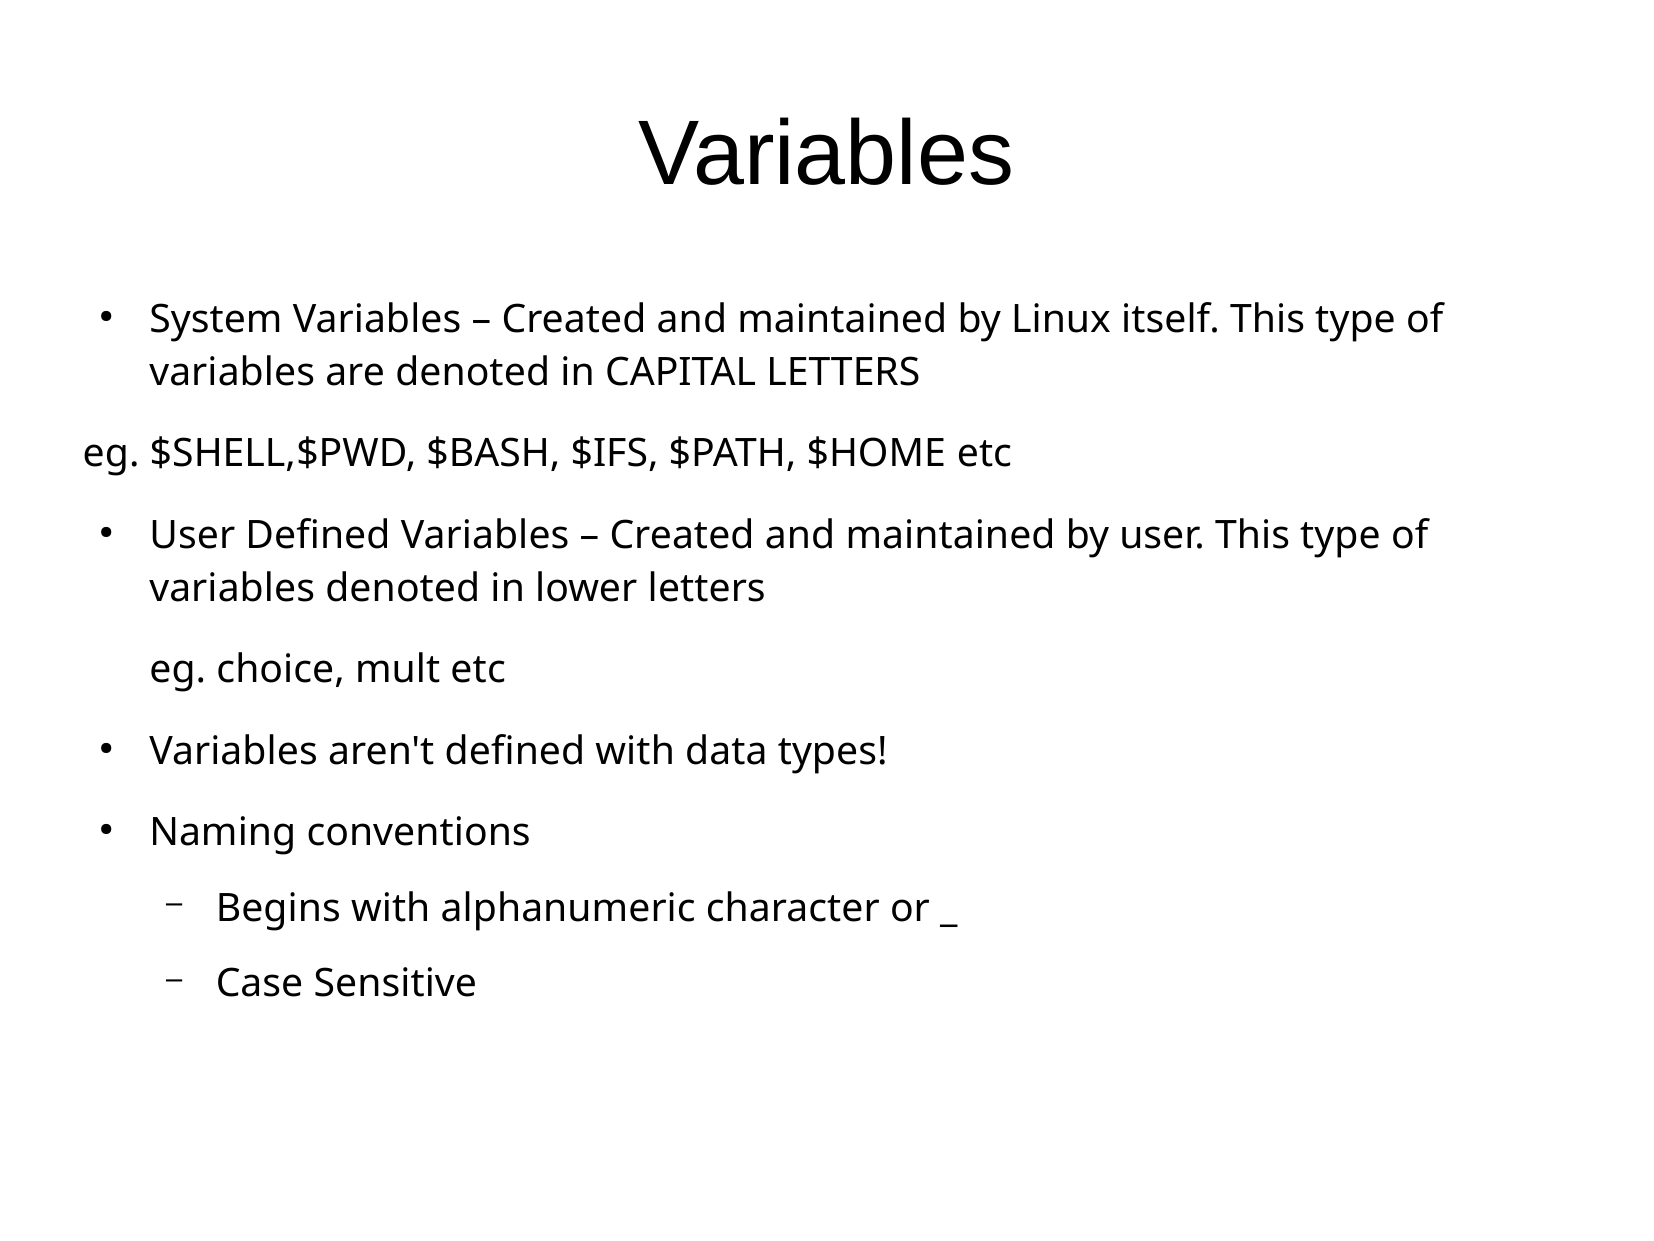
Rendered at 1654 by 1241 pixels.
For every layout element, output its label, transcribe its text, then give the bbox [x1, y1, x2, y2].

list System Variables – Created and maintained by Linux itself. This type of variables are denoted in CAPITAL LETTERS eg. $SHELL,$PWD, $BASH, $IFS, $PATH, $HOME etc User Defined Variables – Created and maintained by user. This type of variables denoted in lower letters eg. choice, mult etc Variables aren't defined with data types! Naming conventions Begins with alphanumeric character or _ Case Sensitive [82, 290, 1571, 1010]
title Variables [82, 49, 1571, 257]
